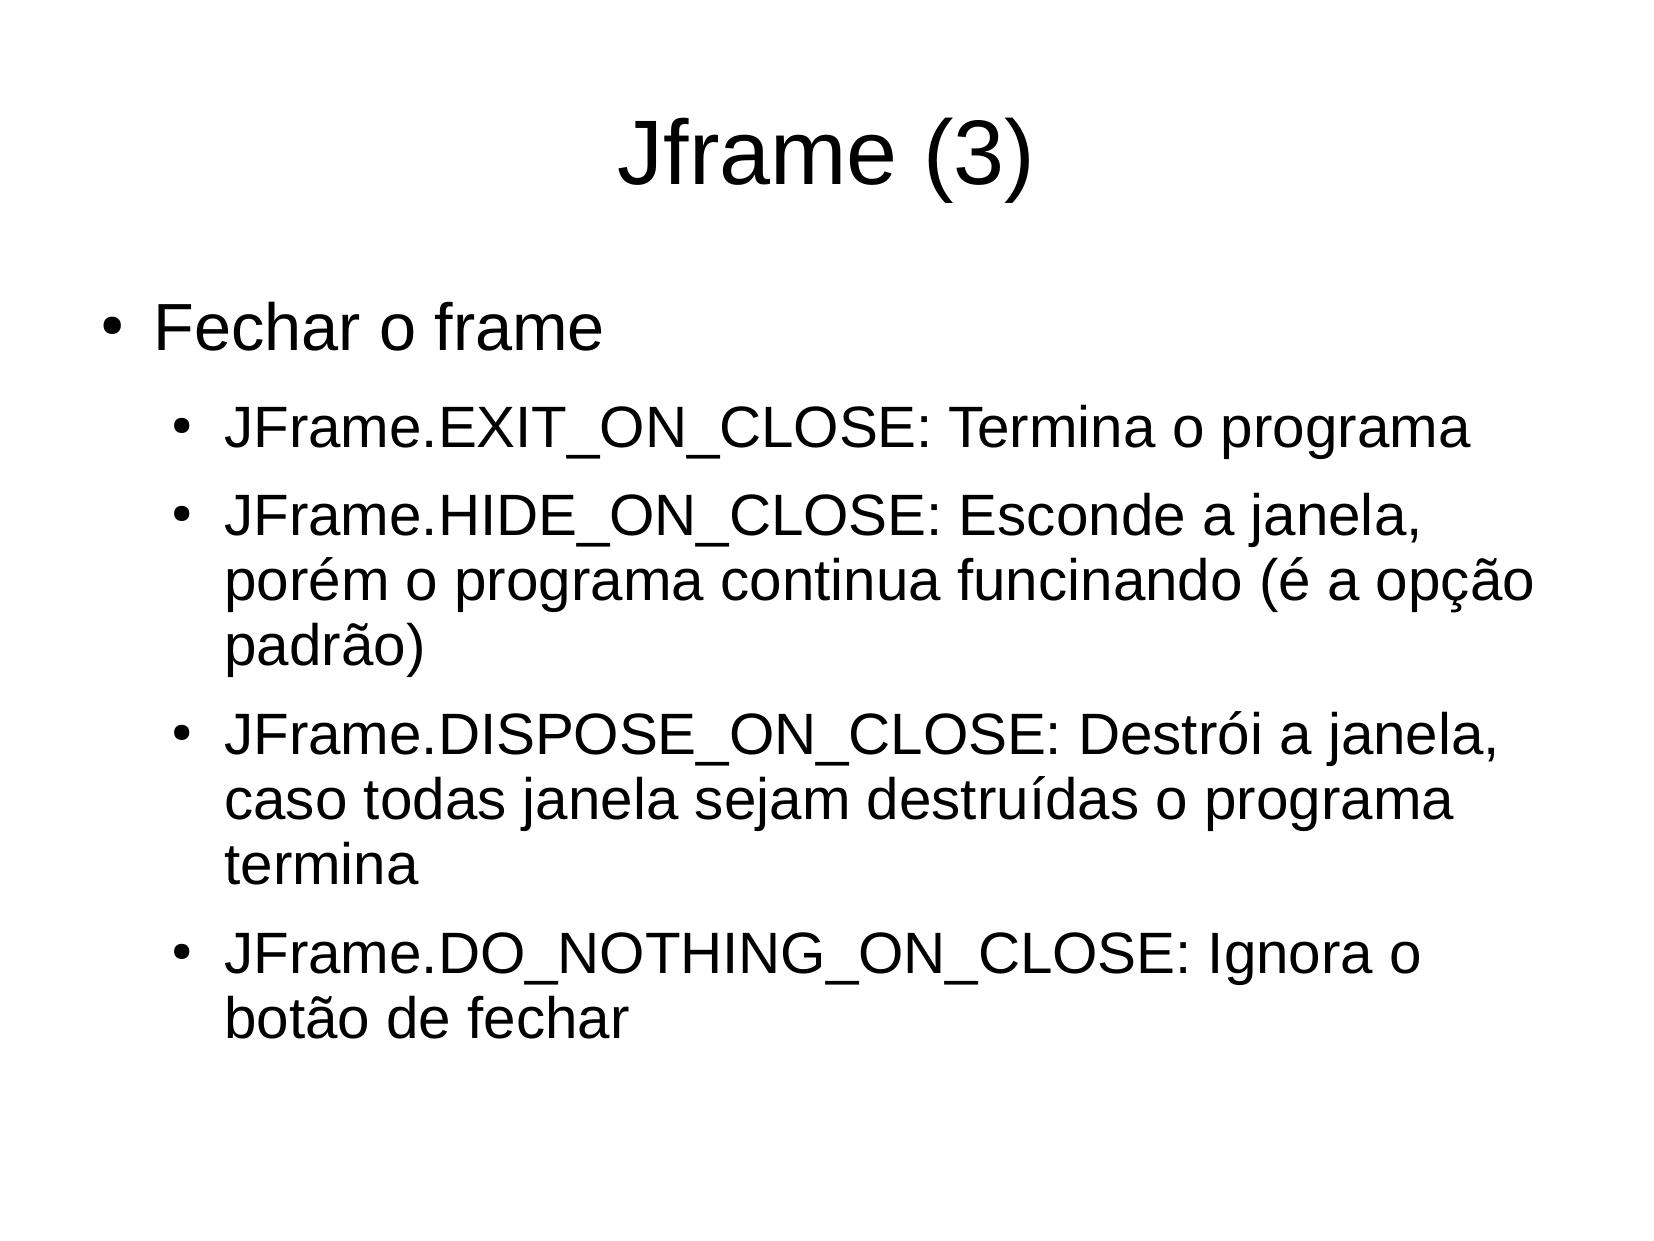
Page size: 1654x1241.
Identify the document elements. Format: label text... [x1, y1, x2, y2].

list Fechar o frame JFrame.EXIT_ON_CLOSE: Termina o programa JFrame.HIDE_ON_CLOSE: Esconde a janela, porém o programa continua funcinando (é a opção padrão) JFrame.DISPOSE_ON_CLOSE: Destrói a janela, caso todas janela sejam destruídas o programa termina JFrame.DO_NOTHING_ON_CLOSE: Ignora o botão de fechar [82, 290, 1571, 1149]
title Jframe (3) [82, 49, 1571, 257]
